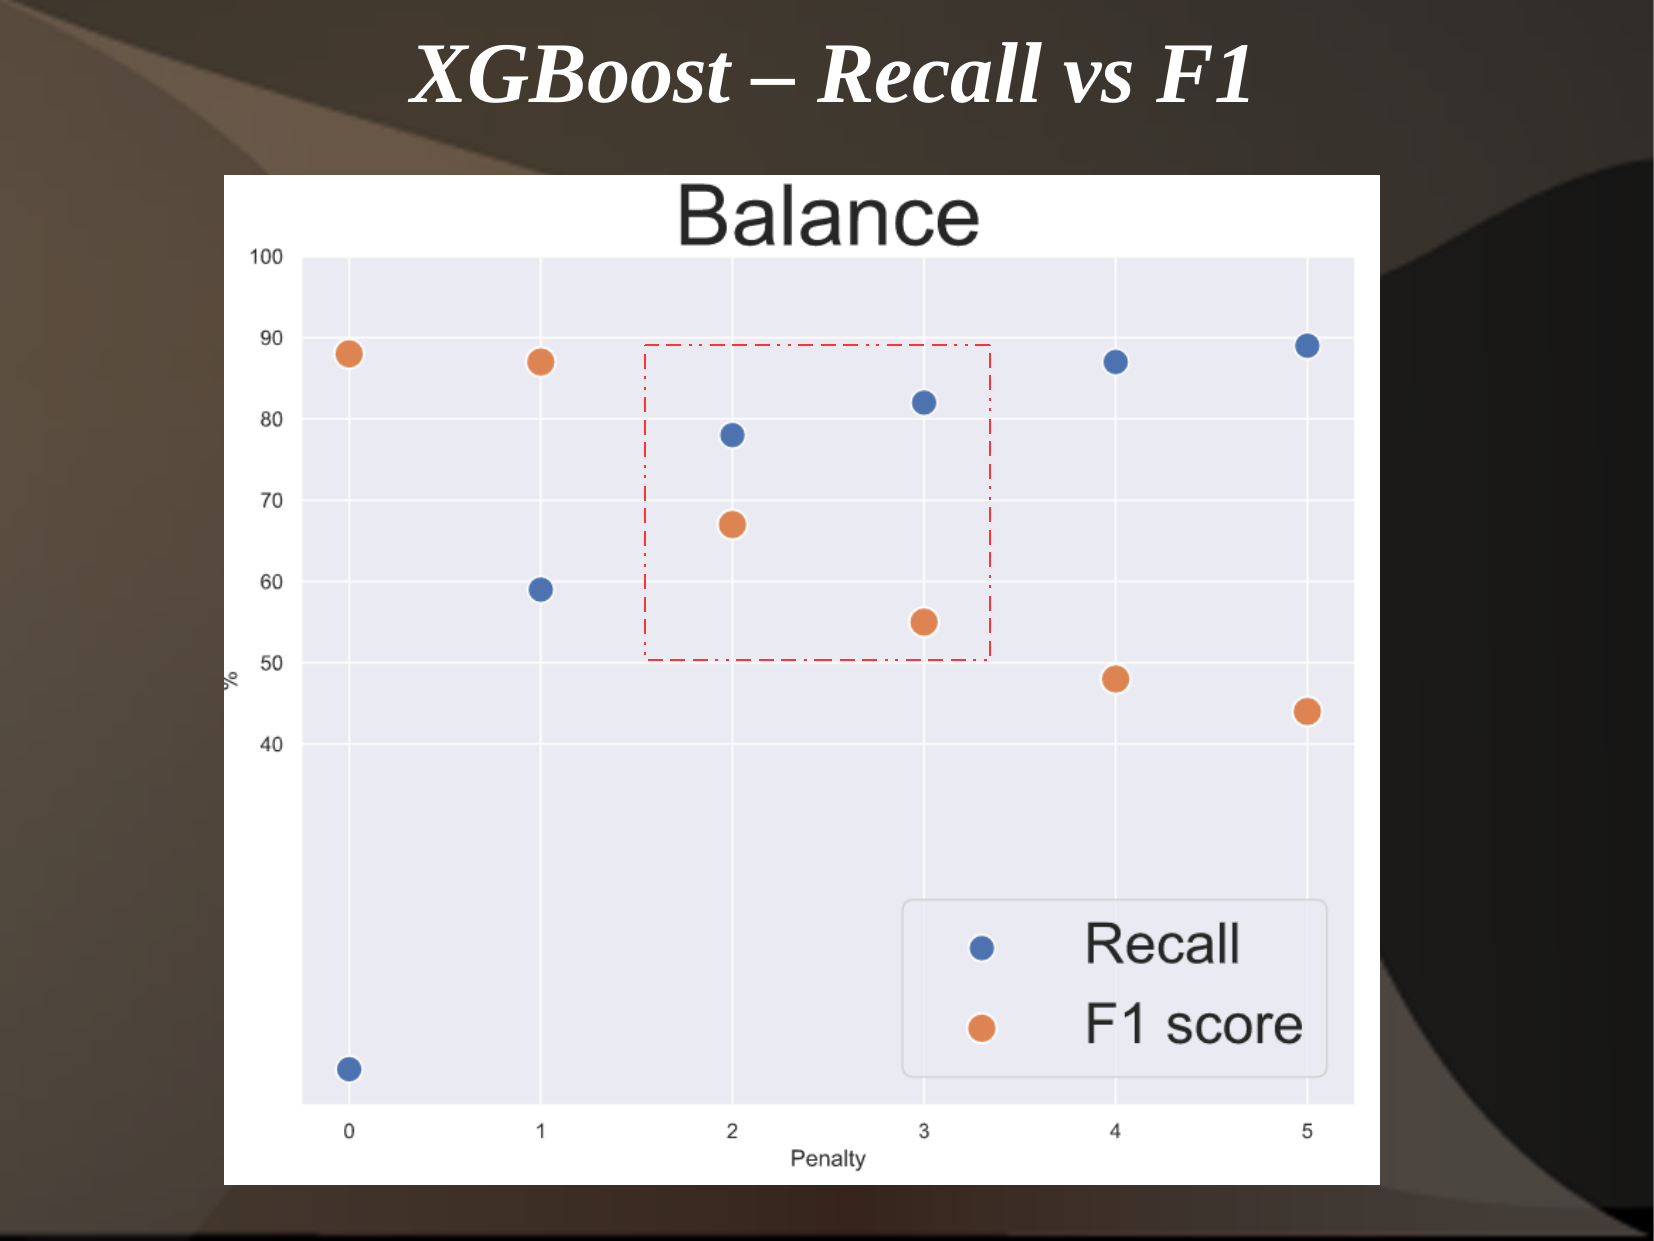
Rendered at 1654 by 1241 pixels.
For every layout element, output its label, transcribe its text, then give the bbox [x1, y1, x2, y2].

picture [0, 0, 1654, 1241]
title XGBoost – Recall vs F1 [89, 0, 1579, 178]
